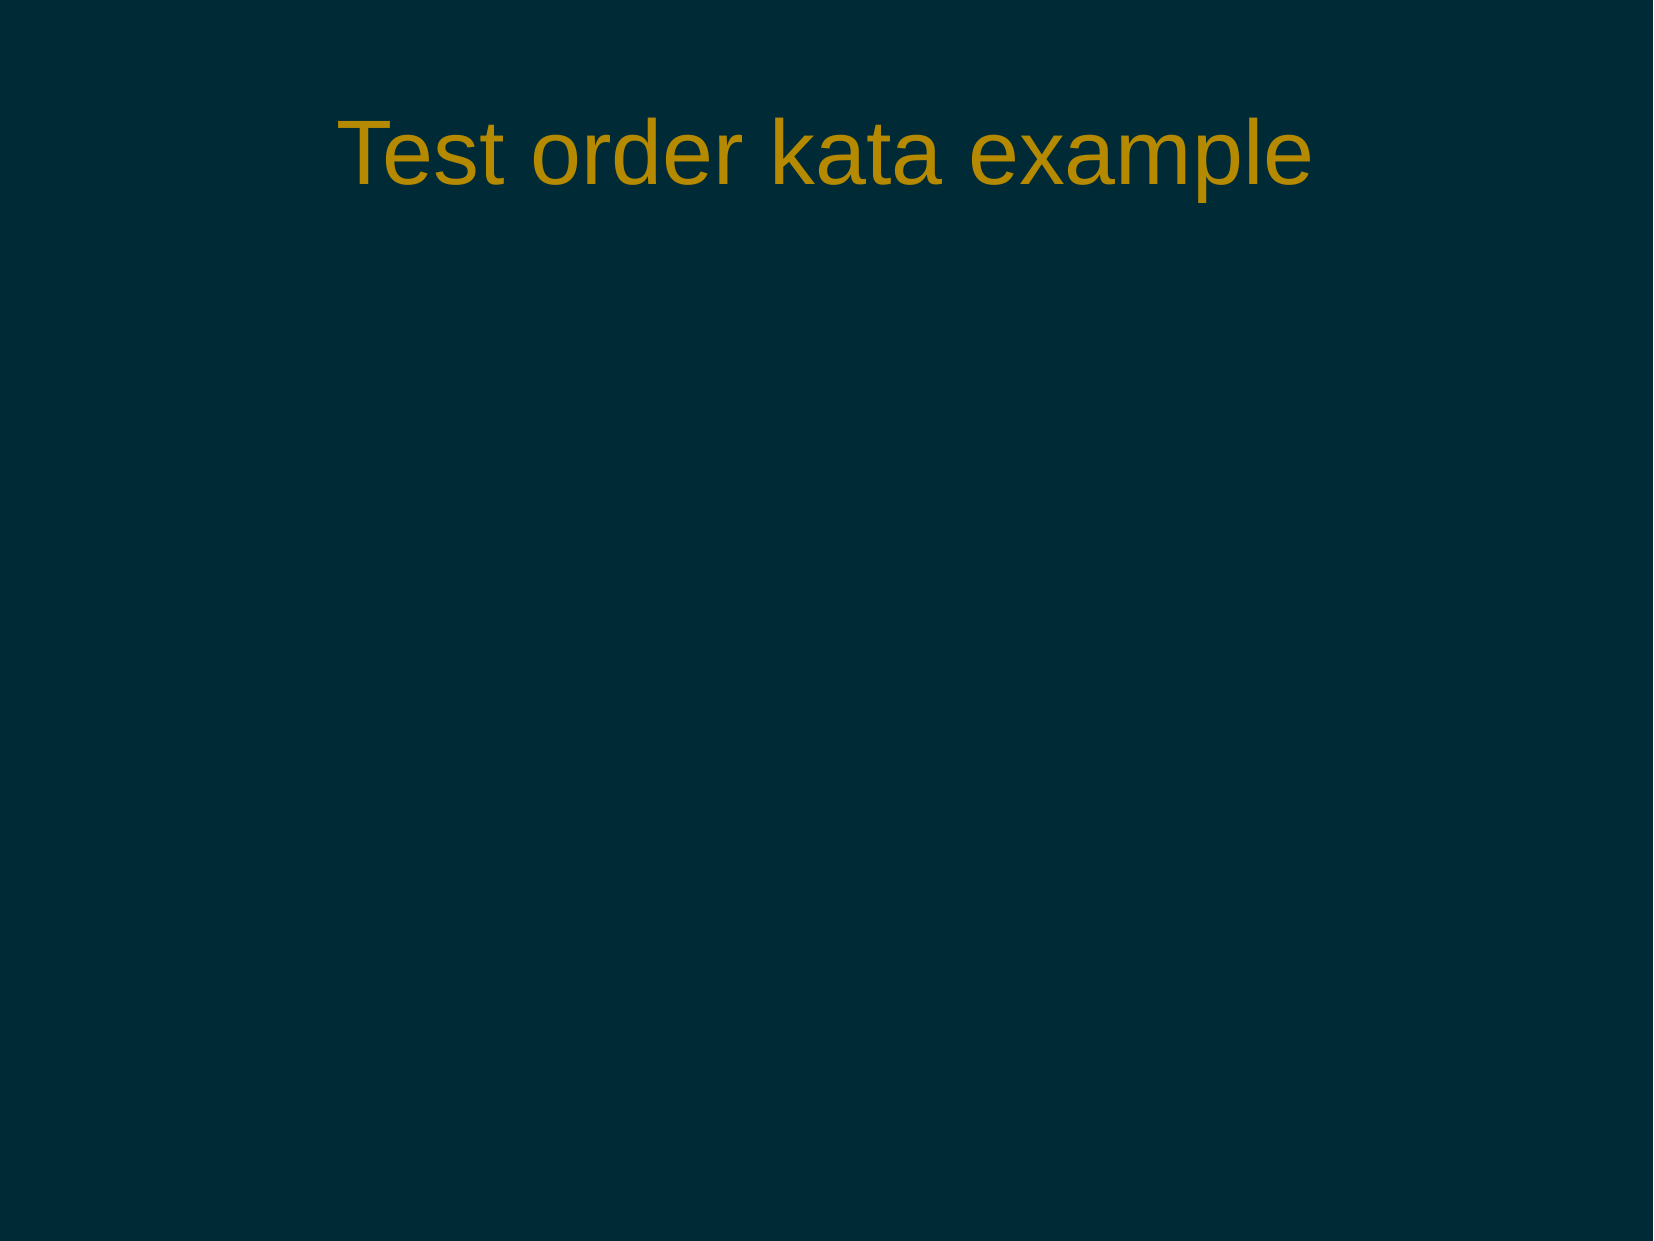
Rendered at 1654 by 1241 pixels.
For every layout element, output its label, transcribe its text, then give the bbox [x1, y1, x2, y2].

title Test order kata example [82, 49, 1571, 257]
